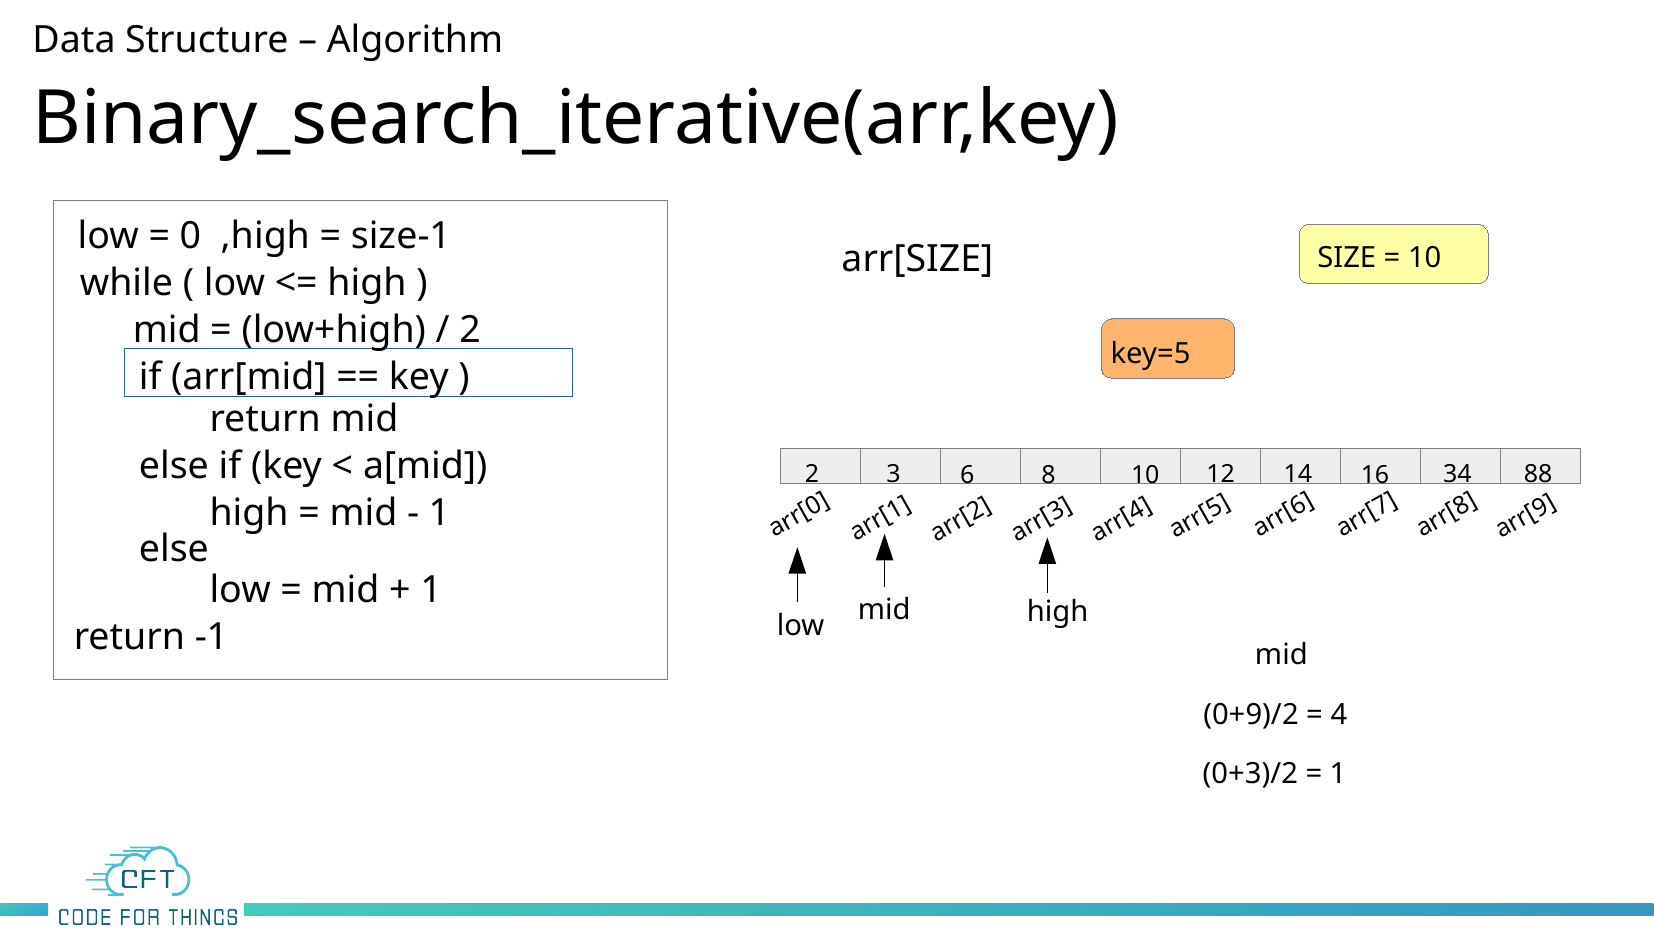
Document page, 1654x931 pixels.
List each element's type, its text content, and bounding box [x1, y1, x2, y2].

text_box [1299, 224, 1489, 284]
picture [59, 846, 237, 925]
text_box arr[1] [826, 485, 935, 562]
text_box else [124, 513, 243, 573]
text_box arr[SIZE] [826, 224, 1040, 291]
text_box arr[5] [1151, 484, 1267, 556]
text_box arr[0] [744, 484, 857, 558]
text_box 16 [1346, 449, 1420, 501]
text_box 6 [945, 449, 1007, 494]
text_box arr[2] [906, 488, 1016, 563]
text_box 8 [1026, 449, 1089, 494]
text_box key=5 [1095, 324, 1241, 409]
text_box [1102, 318, 1234, 324]
text_box mid = (low+high) / 2 [118, 295, 603, 354]
text_box while ( low <= high ) [64, 260, 514, 307]
title Data Structure – Algorithm Binary_search_iterative(arr,key) [32, 0, 1595, 199]
text_box low [762, 596, 857, 646]
text_box (0+9)/2 = 4 [1181, 685, 1395, 745]
text_box [1254, 448, 1269, 484]
text_box [925, 448, 1191, 484]
text_box mid [843, 580, 934, 638]
text_box [1571, 448, 1581, 461]
text_box arr[4] [1074, 492, 1179, 562]
text_box return -1 [59, 602, 290, 662]
text_box low = 0 ,high = size-1 [53, 200, 609, 260]
text_box [1331, 448, 1428, 484]
text_box arr[9] [1471, 456, 1602, 560]
text_box [1491, 448, 1509, 484]
text_box arr[8] [1399, 484, 1503, 559]
text_box high [1012, 582, 1111, 632]
text_box 14 [1269, 448, 1331, 500]
text_box 3 [871, 448, 925, 493]
text_box (0+3)/2 = 1 [1180, 744, 1394, 804]
text_box low = mid + 1 [194, 555, 621, 614]
text_box [844, 448, 871, 484]
text_box if (arr[mid] == key ) [124, 342, 550, 401]
text_box arr[3] [986, 491, 1104, 568]
text_box 12 [1191, 448, 1254, 493]
text_box else if (key < a[mid]) [124, 431, 621, 490]
text_box 10 [1116, 449, 1181, 494]
text_box SIZE = 10 [1302, 228, 1483, 278]
text_box 34 [1428, 448, 1491, 500]
text_box [53, 200, 668, 680]
text_box 2 [790, 448, 844, 493]
text_box mid [1240, 625, 1335, 685]
text_box return mid [194, 383, 443, 443]
text_box arr[6] [1232, 484, 1362, 562]
text_box [780, 448, 790, 484]
text_box arr[7] [1318, 498, 1428, 562]
text_box 88 [1509, 448, 1571, 500]
text_box high = mid - 1 [194, 478, 621, 537]
